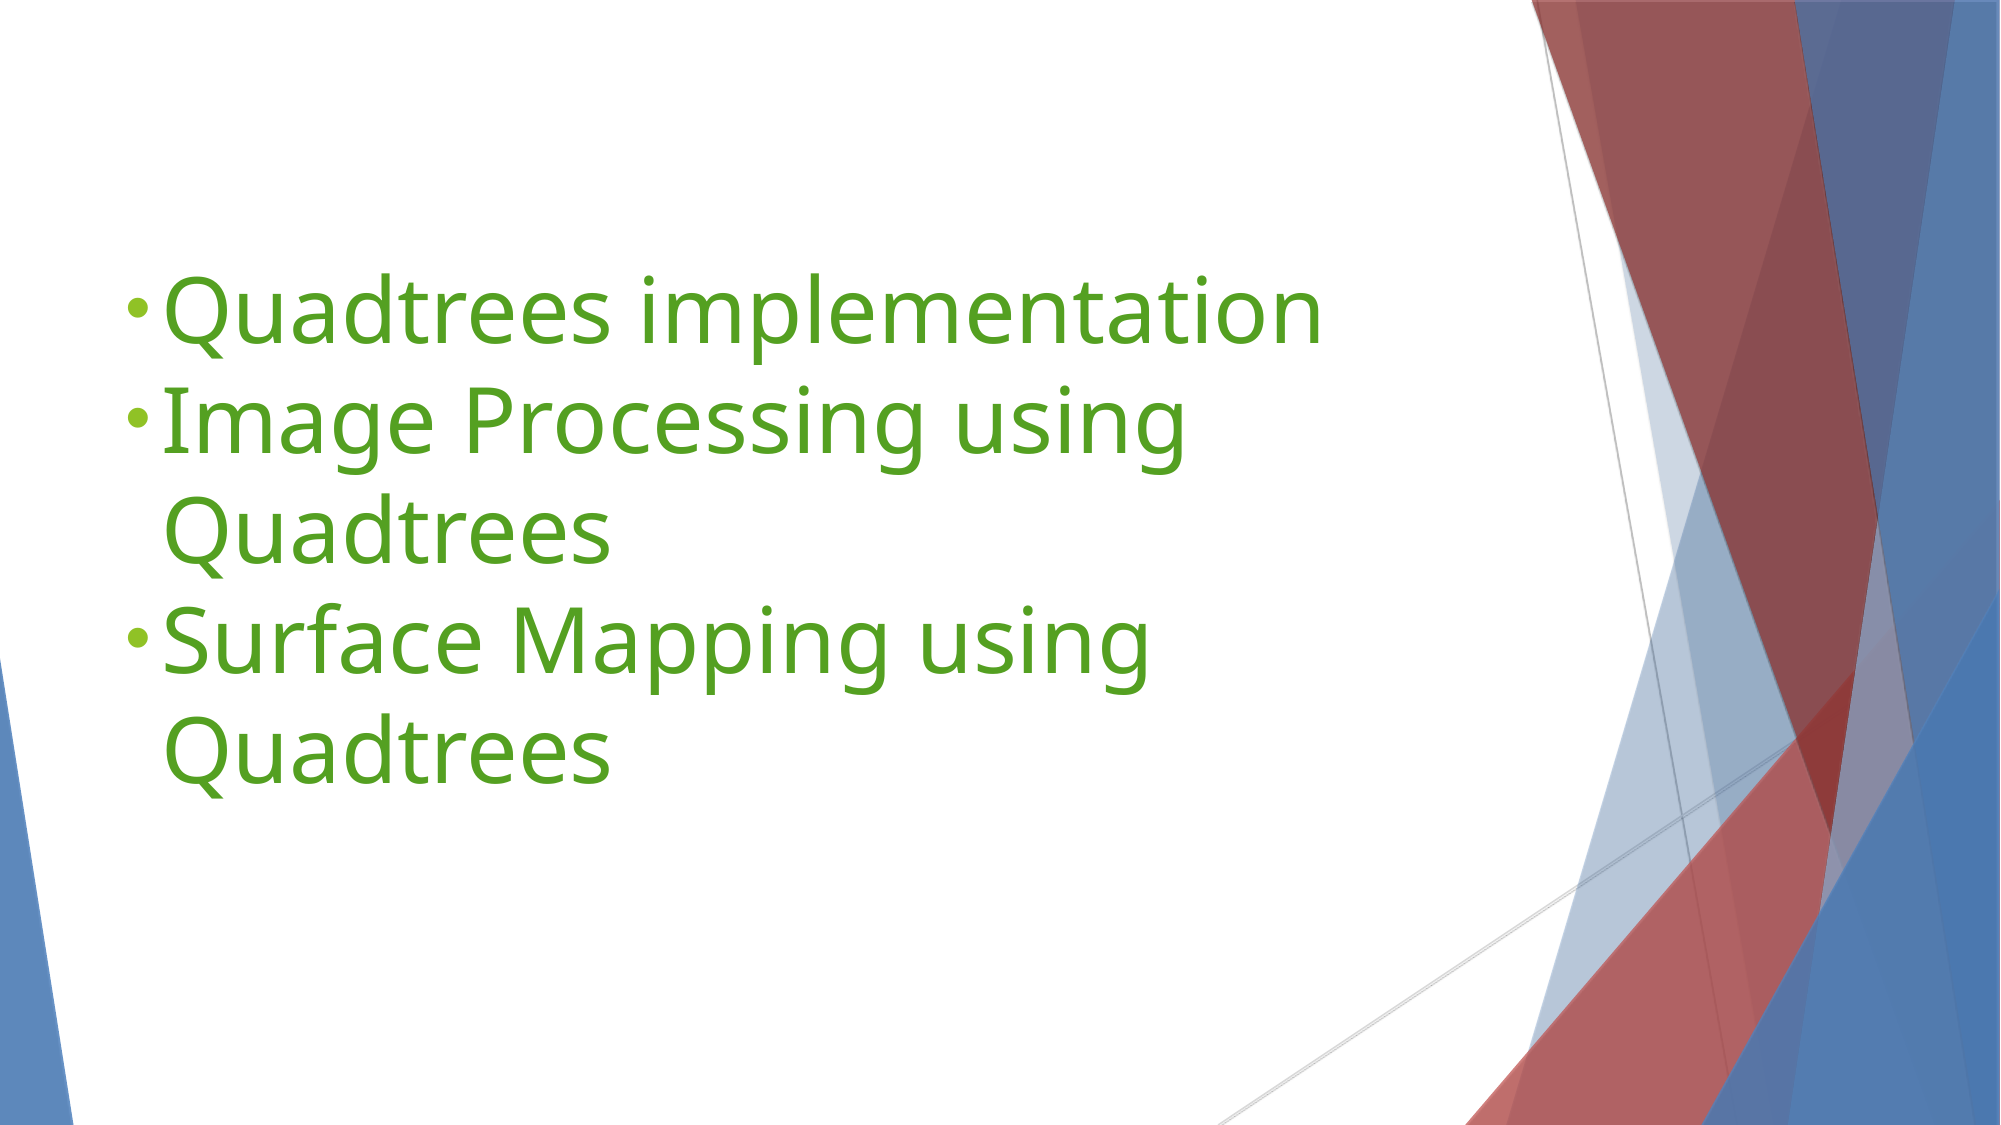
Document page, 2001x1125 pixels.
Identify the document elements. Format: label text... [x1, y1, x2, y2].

text_box Quadtrees implementation Image Processing using Quadtrees Surface Mapping using Quadtrees [111, 244, 1597, 880]
